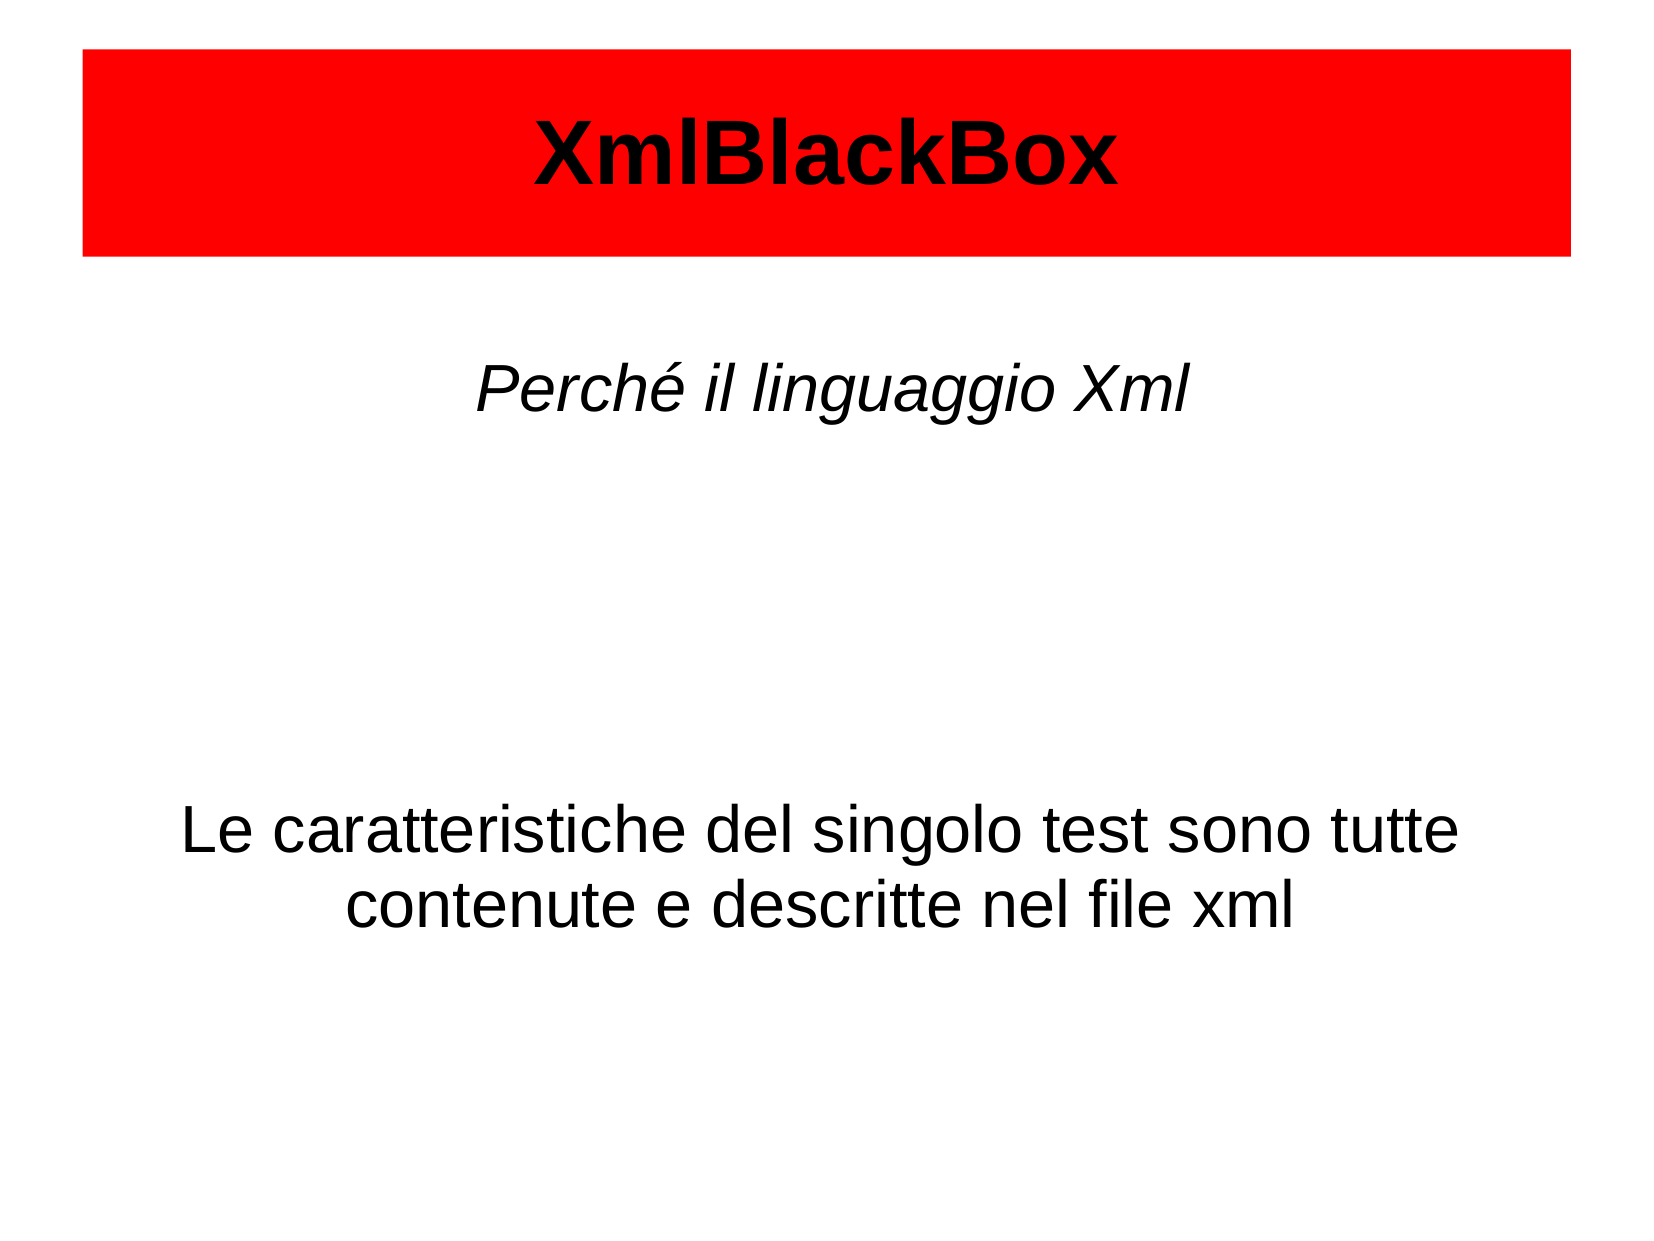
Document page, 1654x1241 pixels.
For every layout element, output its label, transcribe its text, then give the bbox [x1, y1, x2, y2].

title XmlBlackBox [82, 49, 1571, 257]
text_box Perché il linguaggio Xml [88, 295, 1577, 482]
subtitle Le caratteristiche del singolo test sono tutte contenute e descritte nel file xml [76, 581, 1565, 1152]
